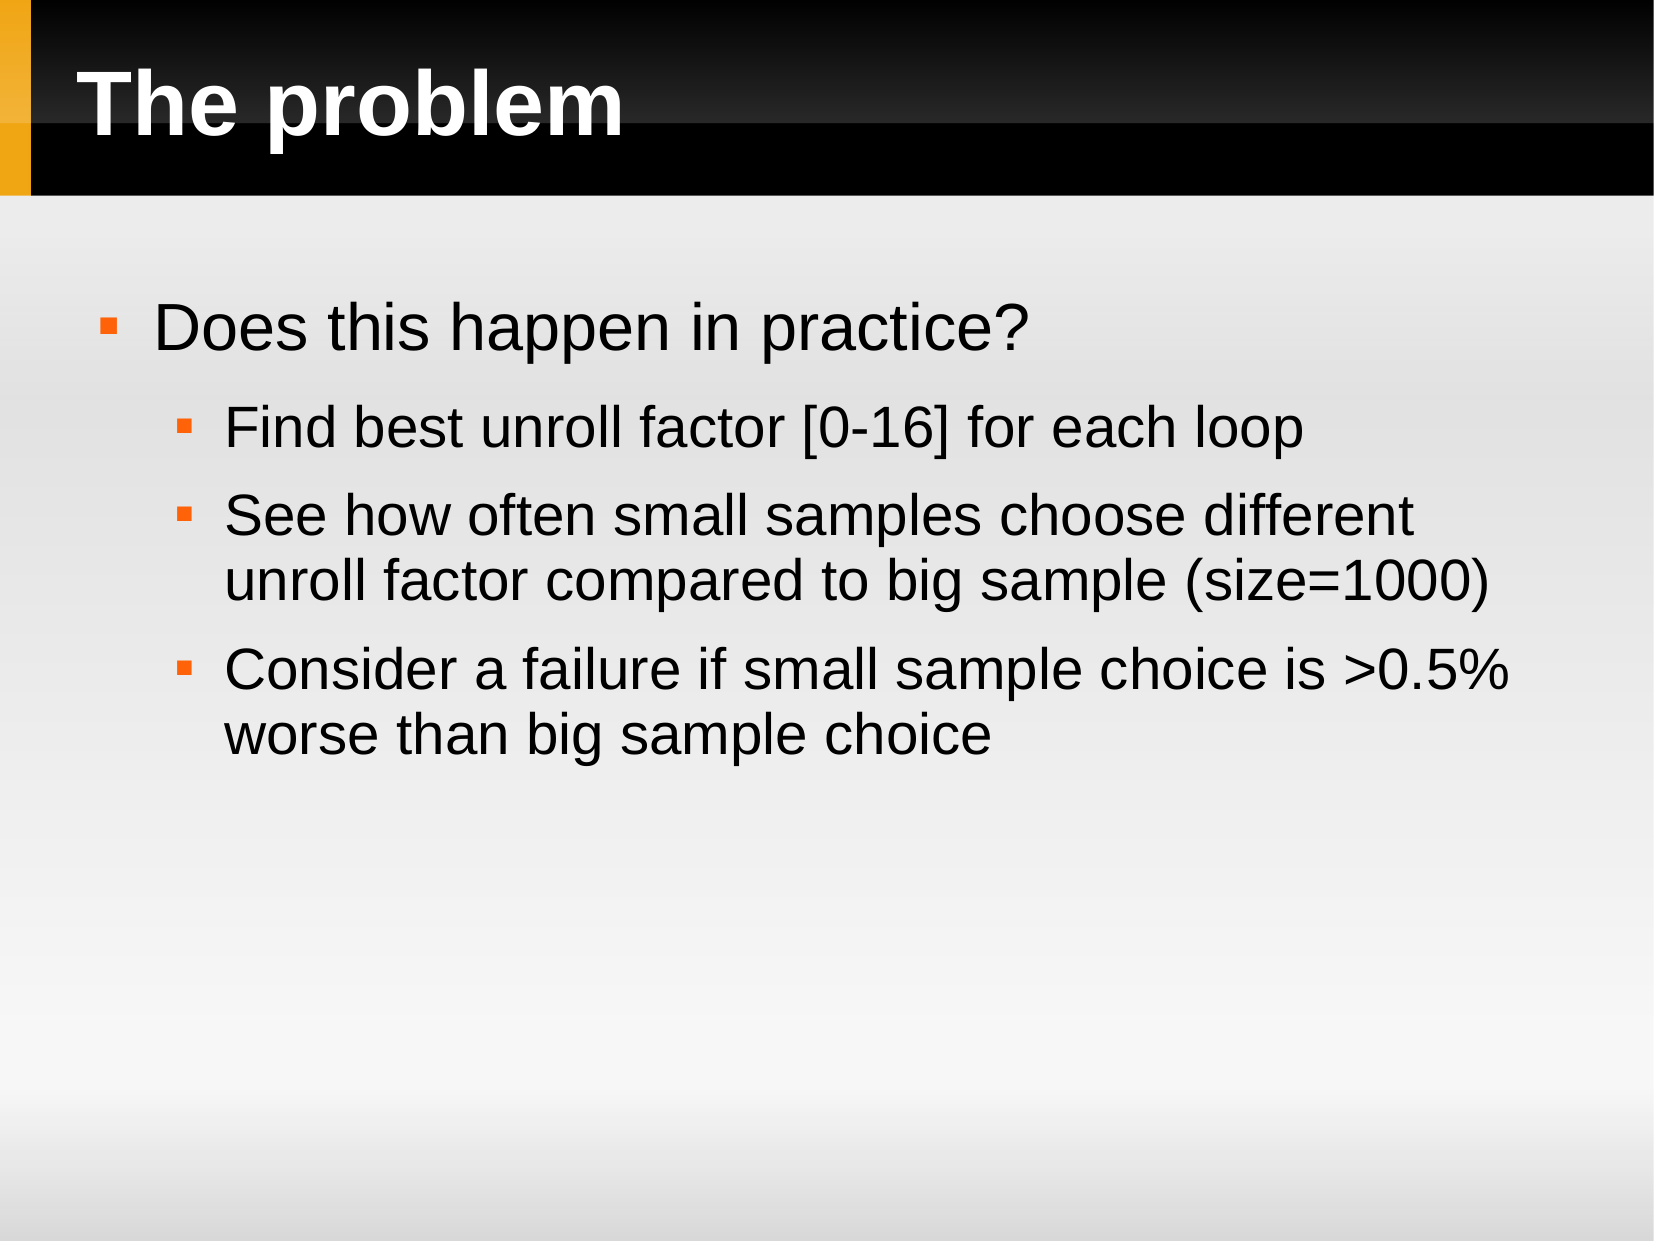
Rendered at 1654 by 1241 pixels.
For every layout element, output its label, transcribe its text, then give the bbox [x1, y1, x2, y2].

picture [0, 0, 1654, 1241]
title The problem [76, 7, 1565, 200]
list Does this happen in practice? Find best unroll factor [0-16] for each loop See how often small samples choose different unroll factor compared to big sample (size=1000) Consider a failure if small sample choice is >0.5% worse than big sample choice [82, 290, 1571, 1094]
